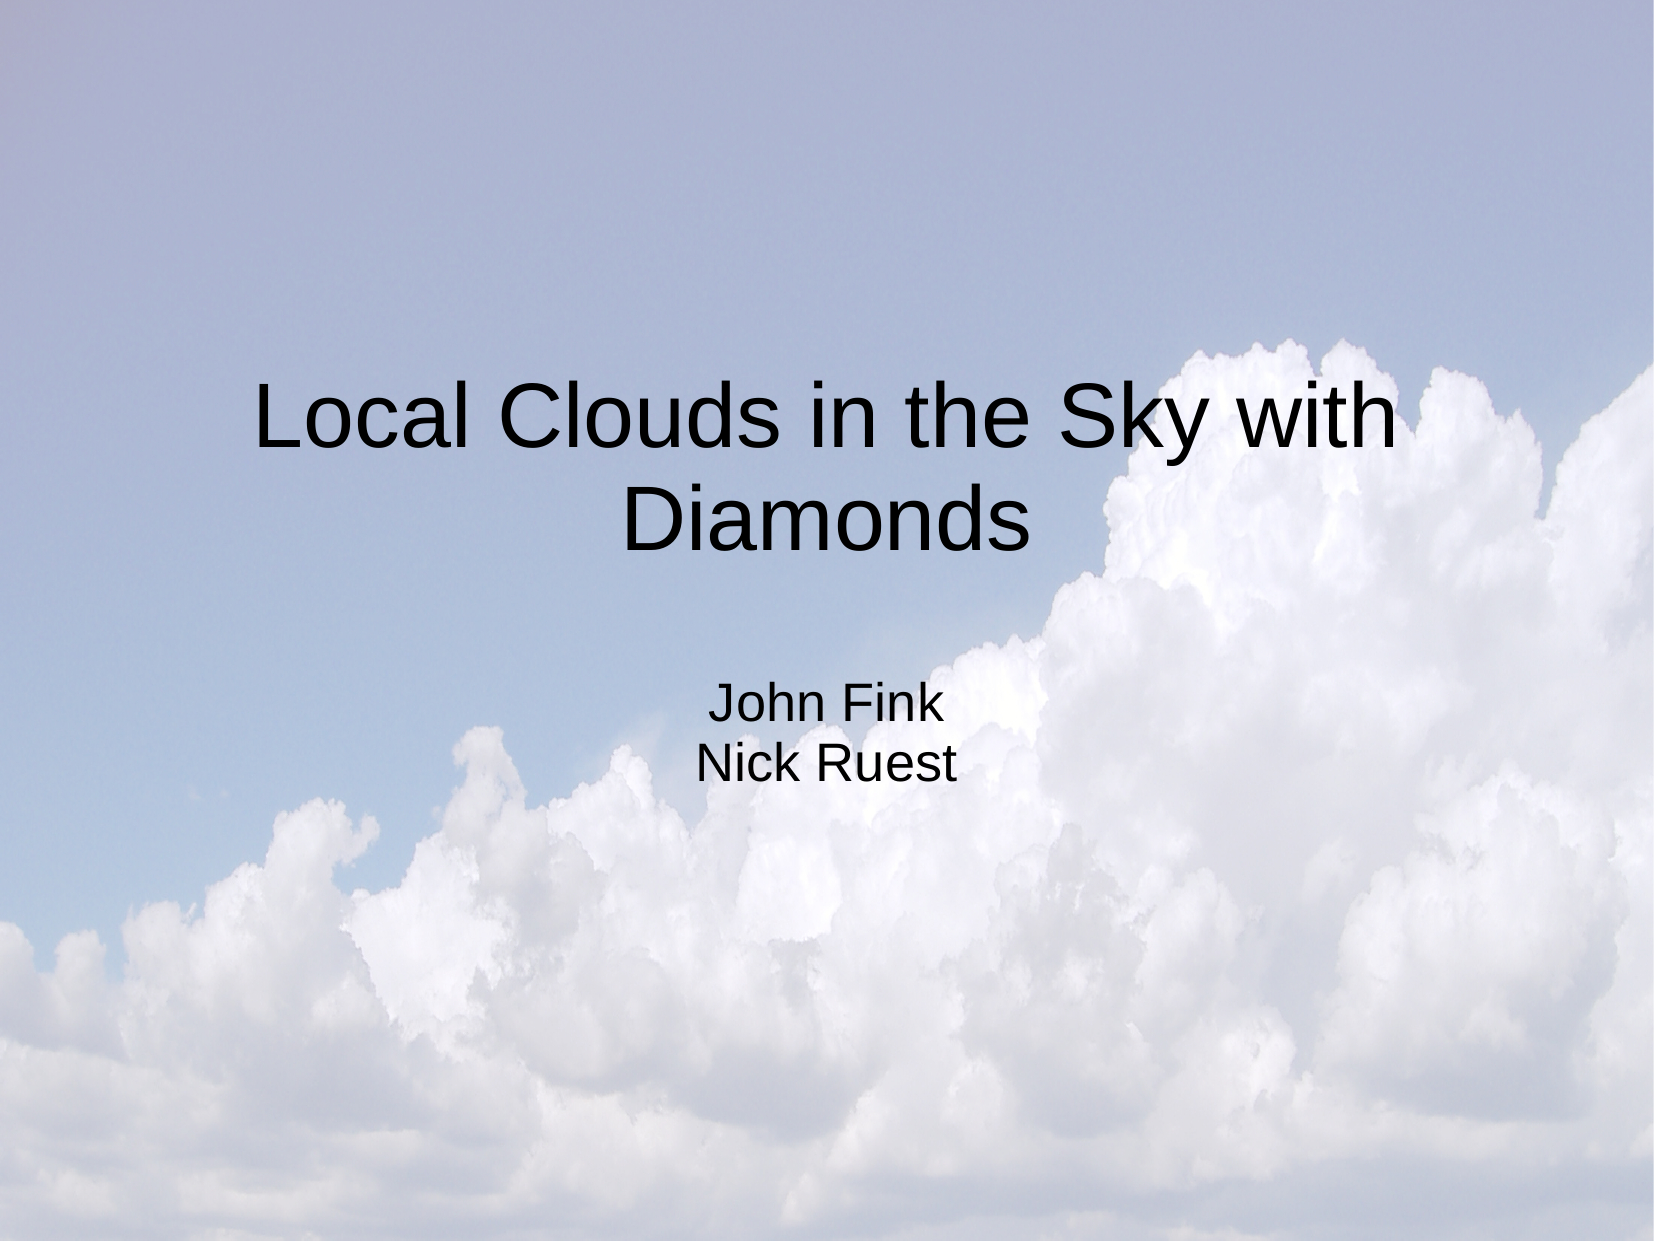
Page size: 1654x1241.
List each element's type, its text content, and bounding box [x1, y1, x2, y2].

subtitle Local Clouds in the Sky with Diamonds John Fink Nick Ruest [82, 49, 1571, 1109]
picture [0, 0, 1654, 1241]
